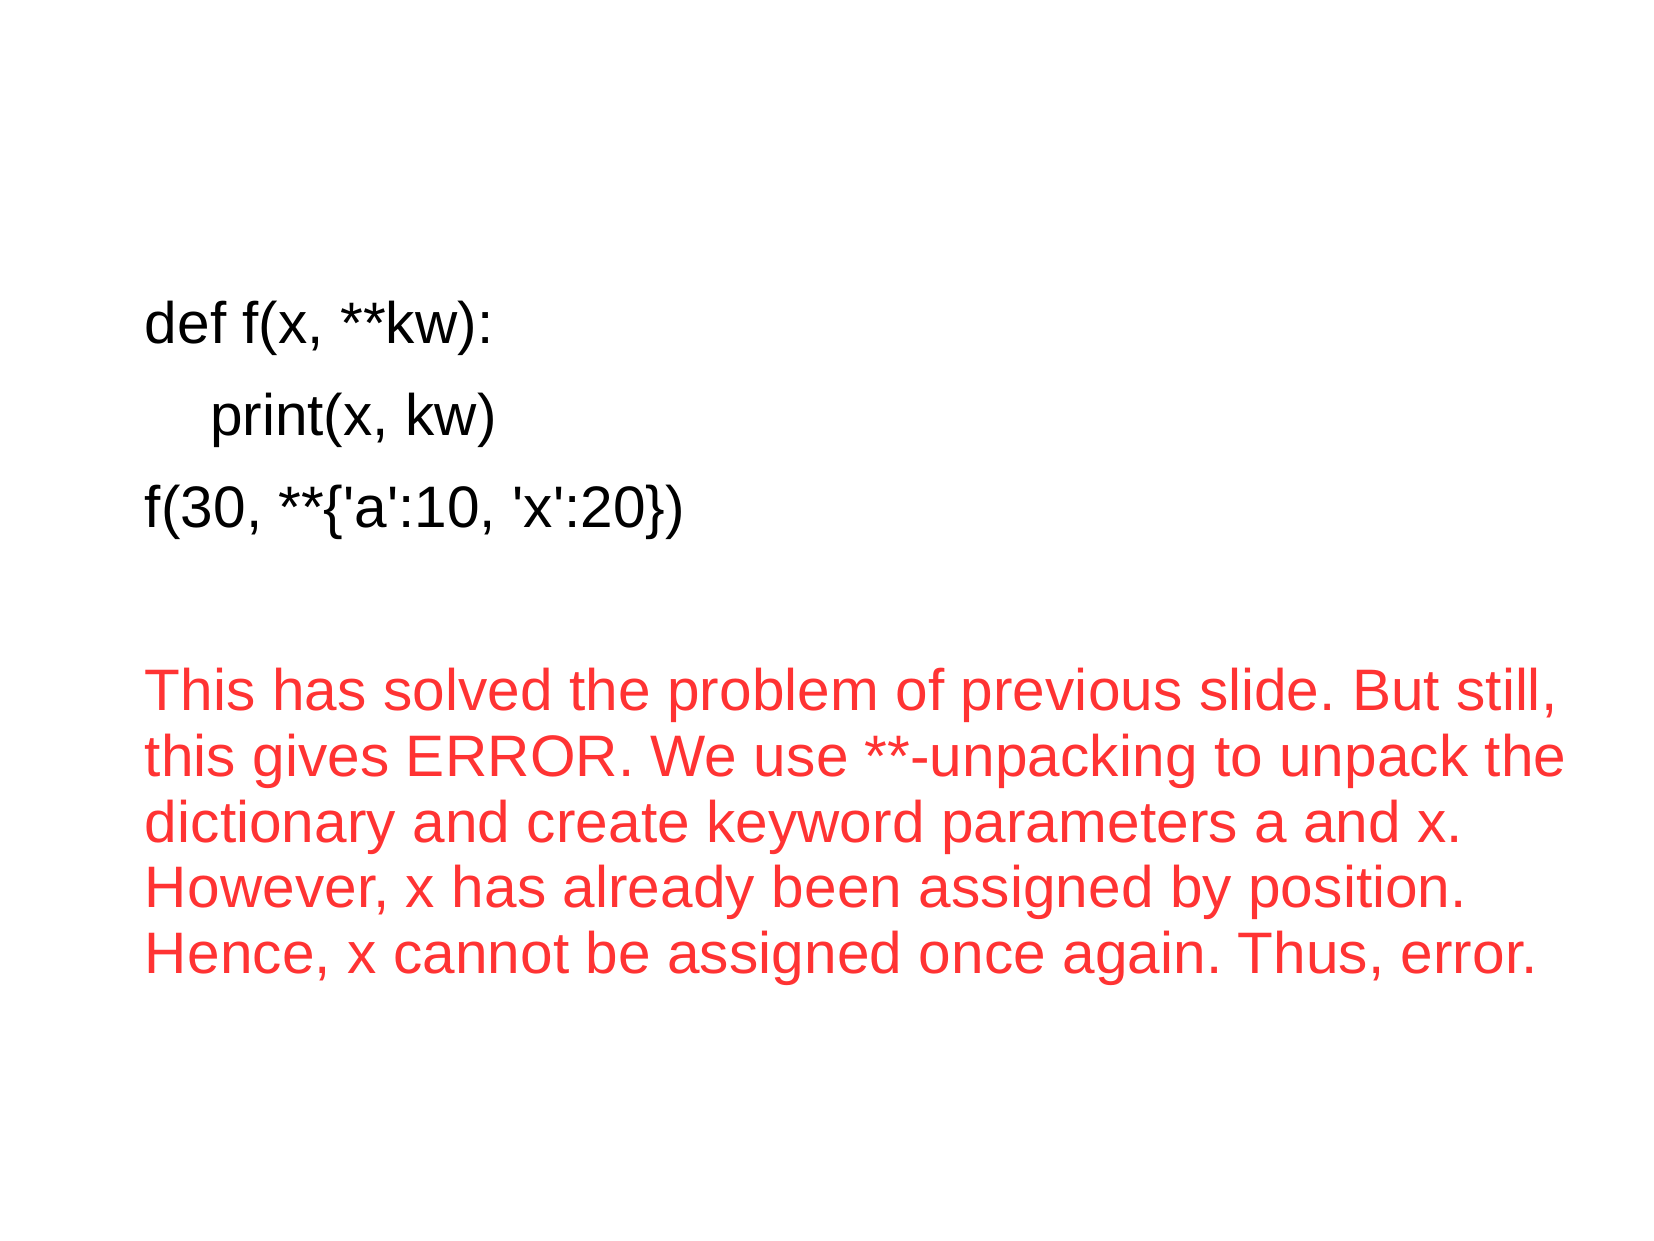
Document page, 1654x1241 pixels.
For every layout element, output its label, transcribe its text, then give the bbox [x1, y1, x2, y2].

list def f(x, **kw): print(x, kw) f(30, **{'a':10, 'x':20}) This has solved the problem of previous slide. But still, this gives ERROR. We use **-unpacking to unpack the dictionary and create keyword parameters a and x. However, x has already been assigned by position. Hence, x cannot be assigned once again. Thus, error. [82, 290, 1571, 1010]
